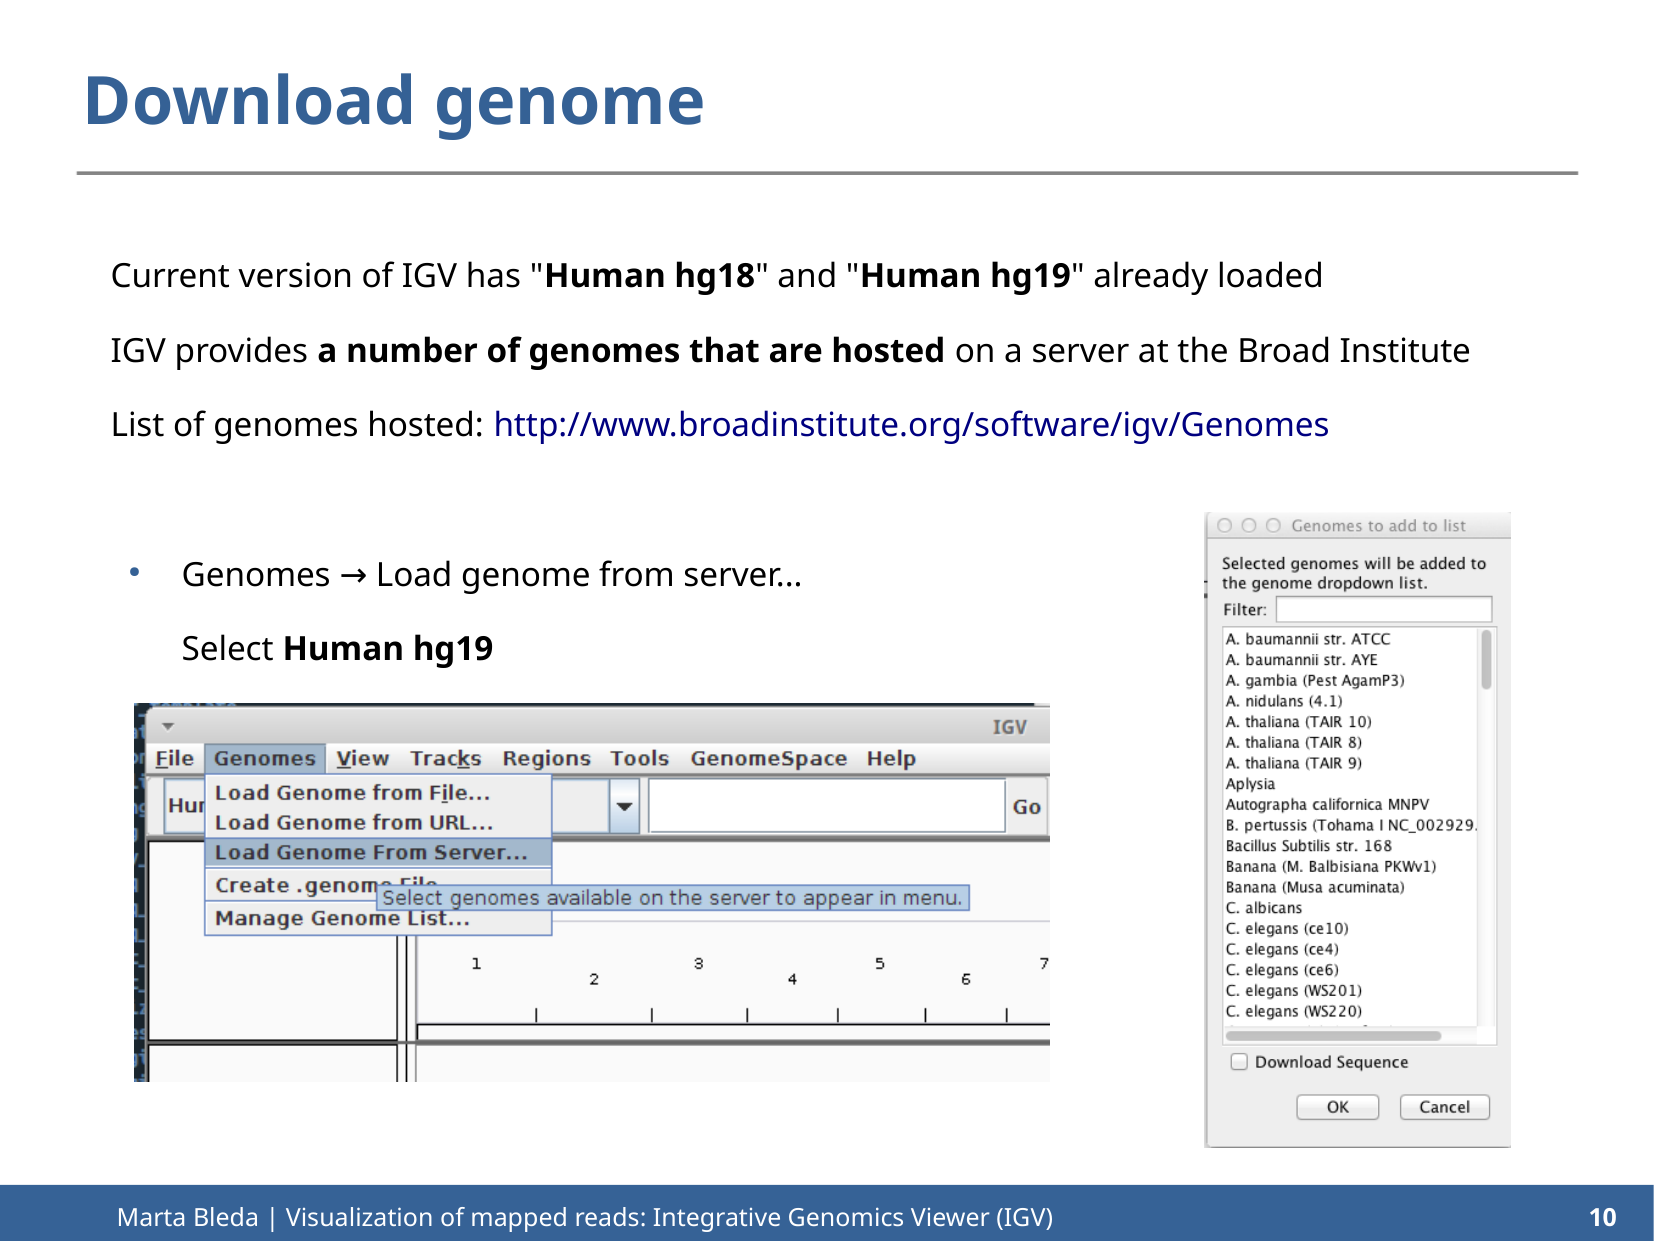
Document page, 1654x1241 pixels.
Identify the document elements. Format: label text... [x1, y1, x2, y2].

list Current version of IGV has "Human hg18" and "Human hg19" already loaded IGV provides a number of genomes that are hosted on a server at the Broad Institute List of genomes hosted: http://www.broadinstitute.org/software/igv/Genomes Genomes → Load genome from server... Select Human hg19 [110, 251, 1548, 992]
picture [74, 170, 1580, 175]
picture [134, 703, 1050, 1082]
title Download genome [82, 49, 1571, 148]
picture [1204, 512, 1511, 1148]
